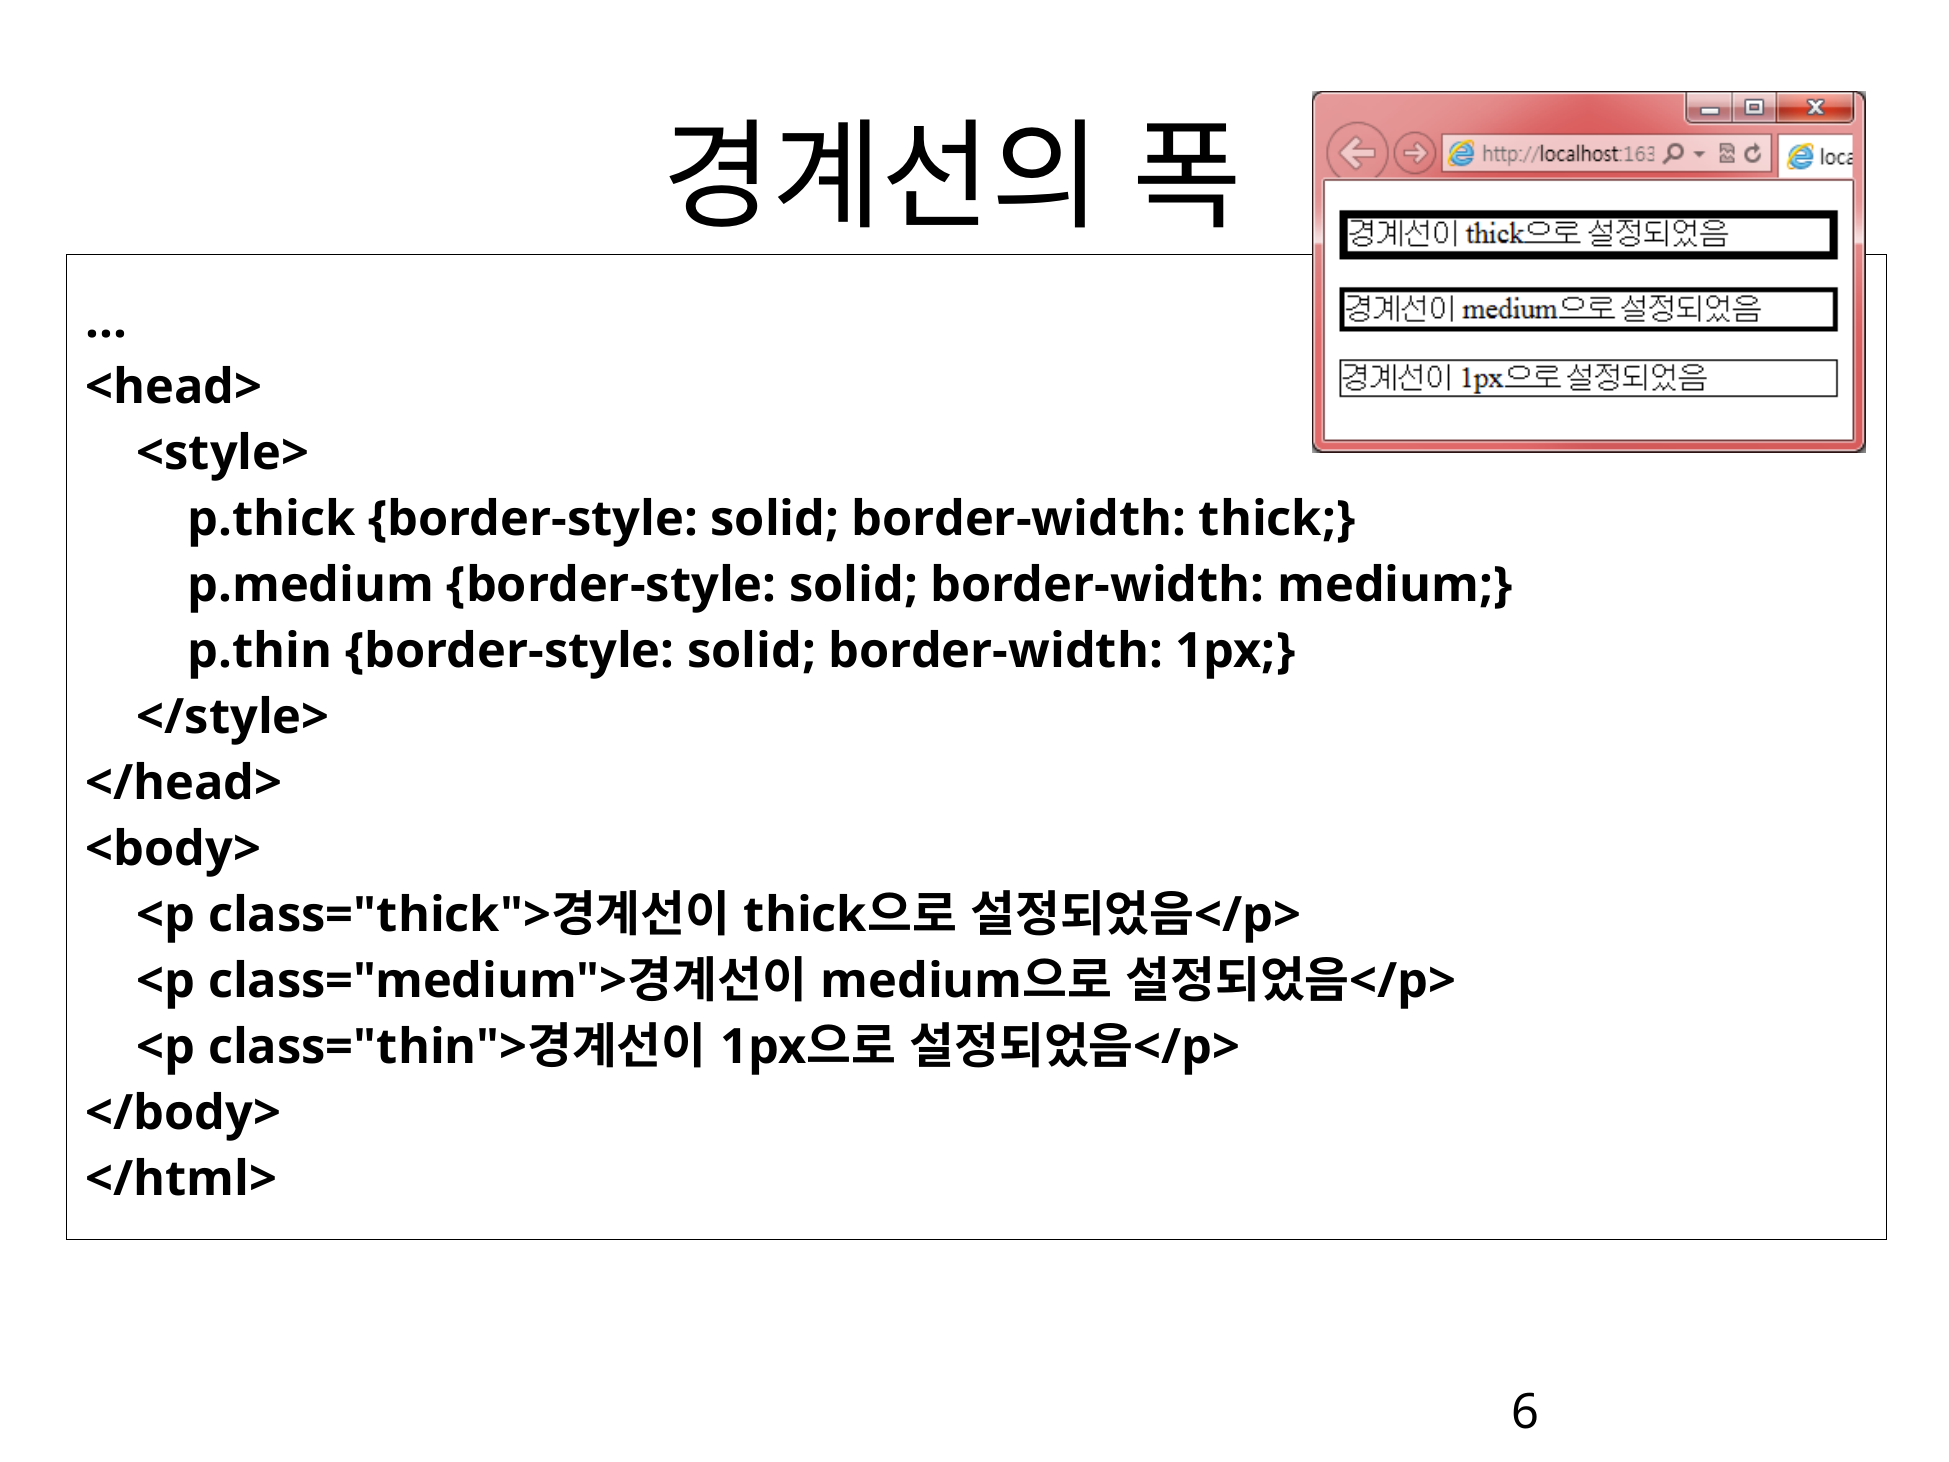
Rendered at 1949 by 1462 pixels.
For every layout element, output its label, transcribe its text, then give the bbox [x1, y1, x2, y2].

picture [1312, 91, 1866, 453]
title 경계선의 폭 [156, 92, 1312, 254]
text_box ... <head> <style> p.thick {border-style: solid; border-width: thick;} p.medium {border-style: solid; border-width: medium;} p.thin {border-style: solid; border-width: 1px;} </style> </head> <body> <p class="thick">경계선이 thick으로 설정되었음</p> <p class="medium">경계선이 medium으로 설정되었음</p> <p class="thin">경계선이 1px으로 설정되었음</p> </body> </html> [66, 254, 1887, 1240]
slide_number <숫자> [1496, 1372, 1899, 1462]
